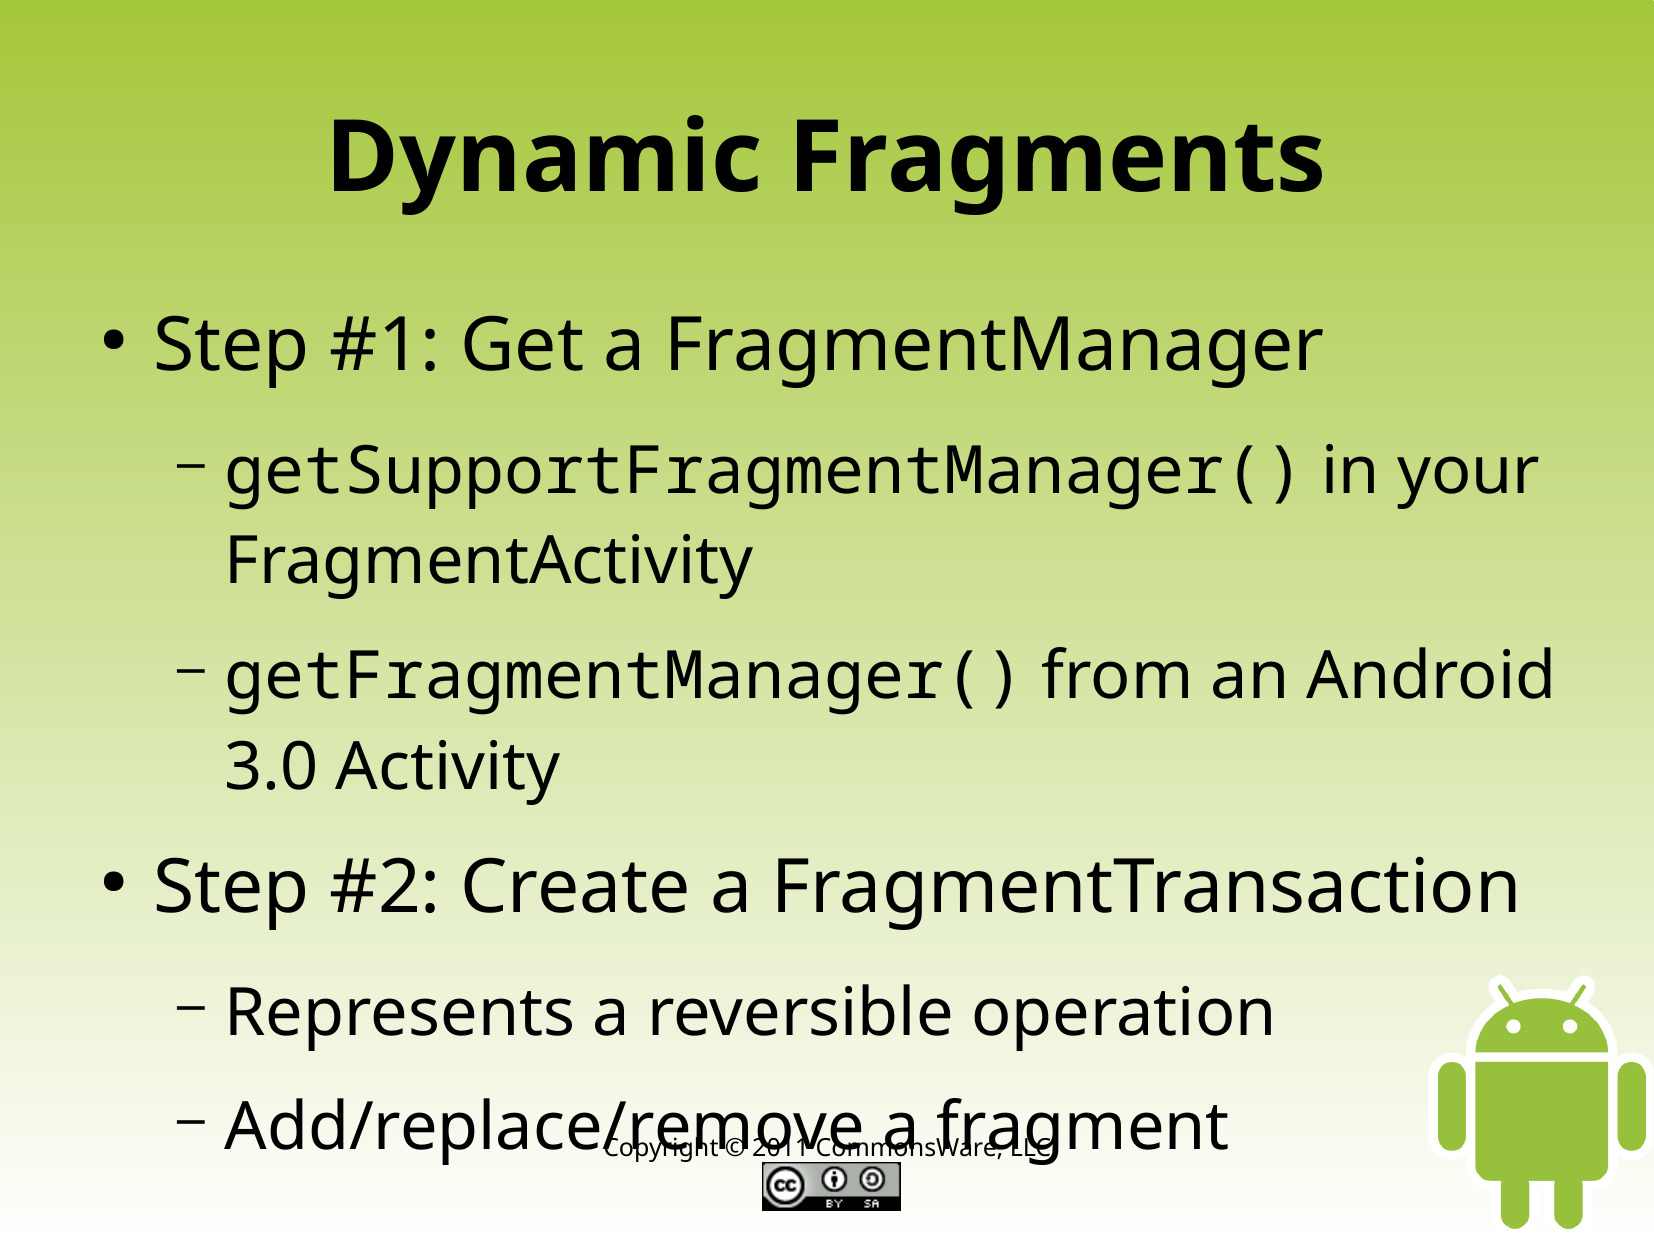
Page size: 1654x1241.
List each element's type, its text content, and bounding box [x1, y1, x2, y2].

list Step #1: Get a FragmentManager getSupportFragmentManager() in your FragmentActivity getFragmentManager() from an Android 3.0 Activity Step #2: Create a FragmentTransaction Represents a reversible operation Add/replace/remove a fragment [82, 290, 1571, 1109]
picture [1428, 975, 1654, 1238]
picture [762, 1162, 901, 1211]
title Dynamic Fragments [82, 49, 1571, 257]
